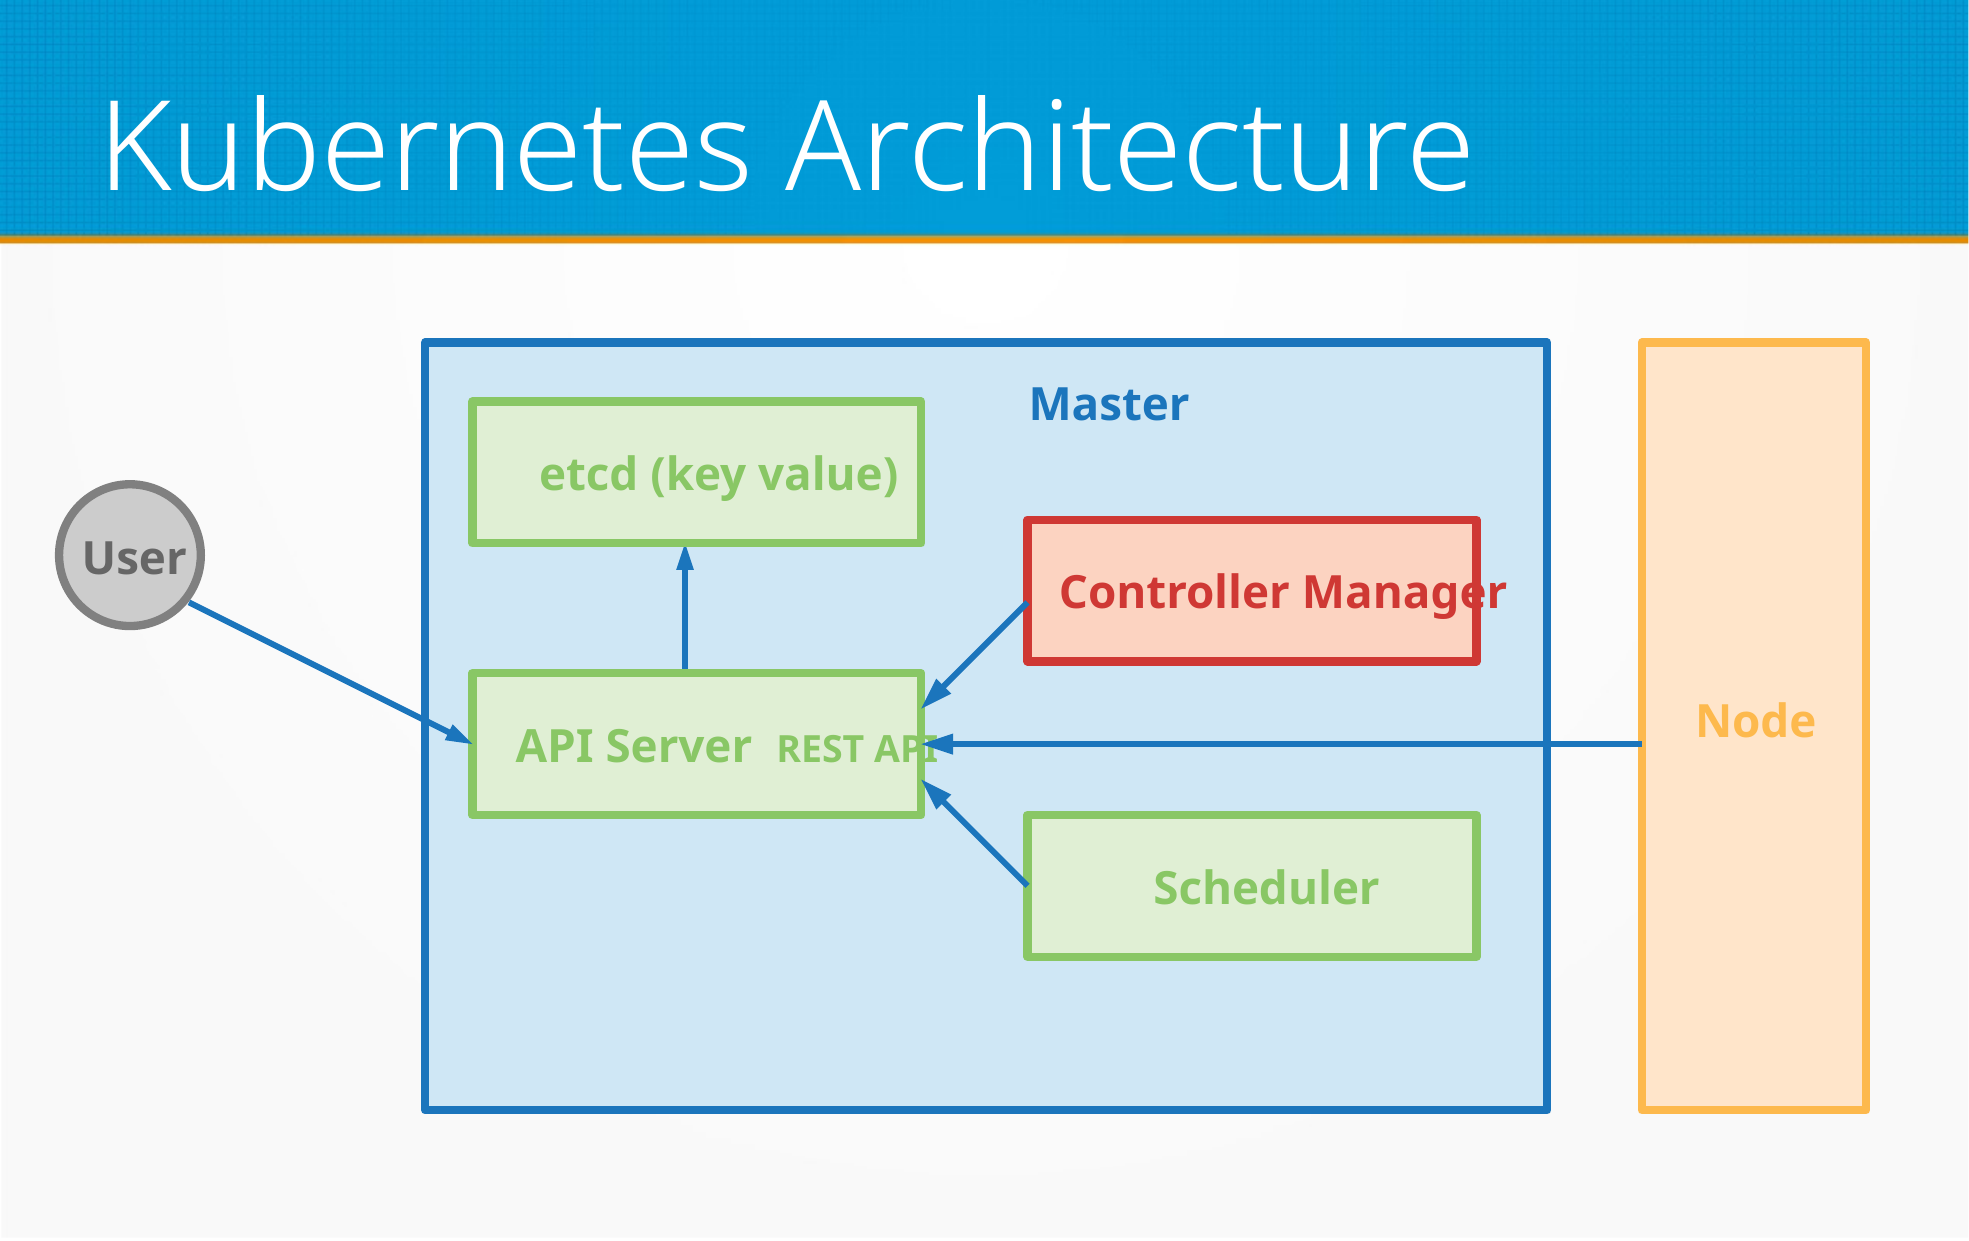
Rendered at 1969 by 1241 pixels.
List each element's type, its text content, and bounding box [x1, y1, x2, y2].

text_box [103, 621, 157, 627]
text_box [195, 527, 201, 584]
title Kubernetes Architecture [98, 19, 1870, 227]
text_box [59, 510, 75, 600]
text_box [1641, 342, 1867, 1111]
text_box [909, 740, 916, 748]
text_box Scheduler [1147, 851, 1364, 922]
text_box [425, 342, 1548, 1111]
text_box Master [1022, 367, 1172, 438]
text_box Node [1689, 685, 1808, 755]
text_box User [75, 493, 195, 621]
text_box Controller Manager [1052, 556, 1456, 626]
picture [0, 233, 1969, 1241]
text_box etcd (key value) [533, 438, 863, 508]
text_box API Server REST API [509, 710, 897, 780]
text_box [95, 484, 164, 493]
